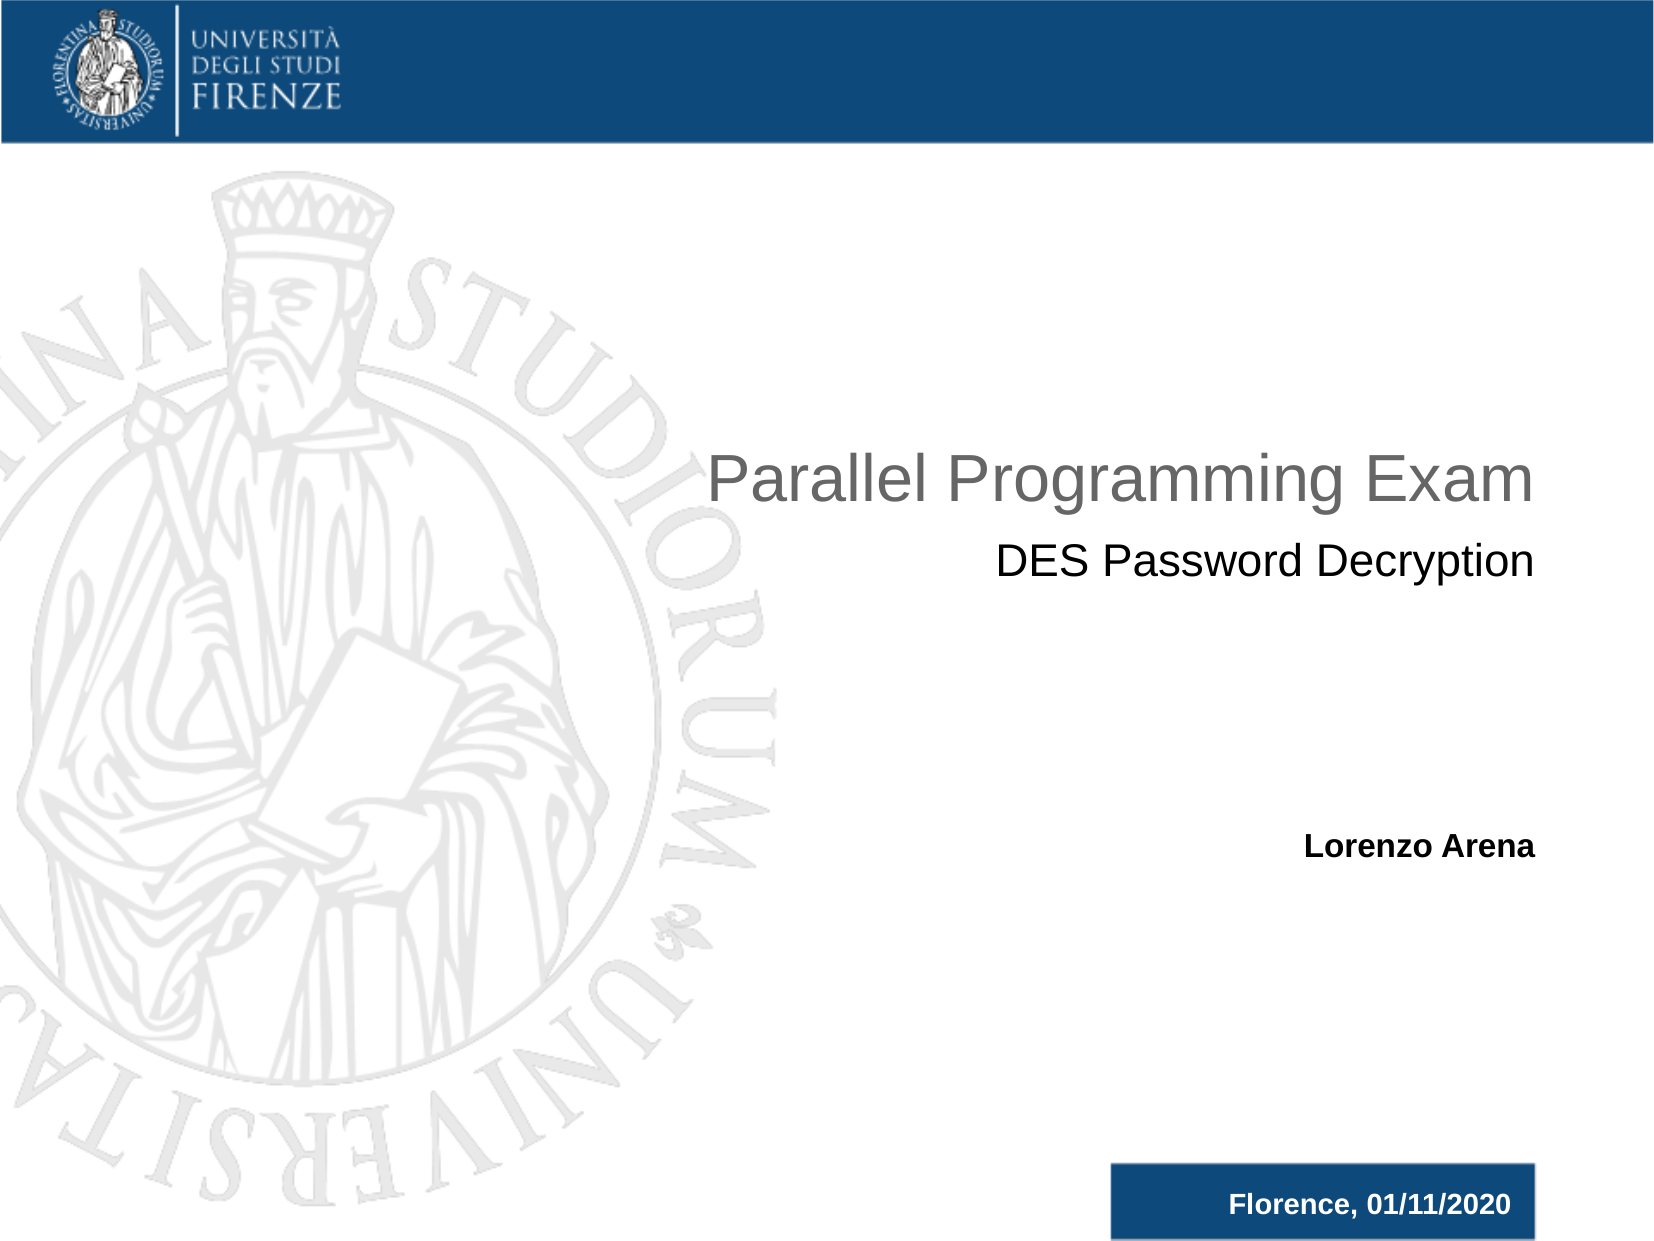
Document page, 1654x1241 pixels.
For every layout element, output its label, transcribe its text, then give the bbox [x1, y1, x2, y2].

picture [0, 0, 1654, 1241]
text_box Florence, 01/11/2020 [649, 1181, 1512, 1229]
text_box Lorenzo Arena [673, 822, 1536, 871]
text_box DES Password Decryption [673, 535, 1536, 587]
subtitle Parallel Programming Exam [531, 403, 1536, 554]
